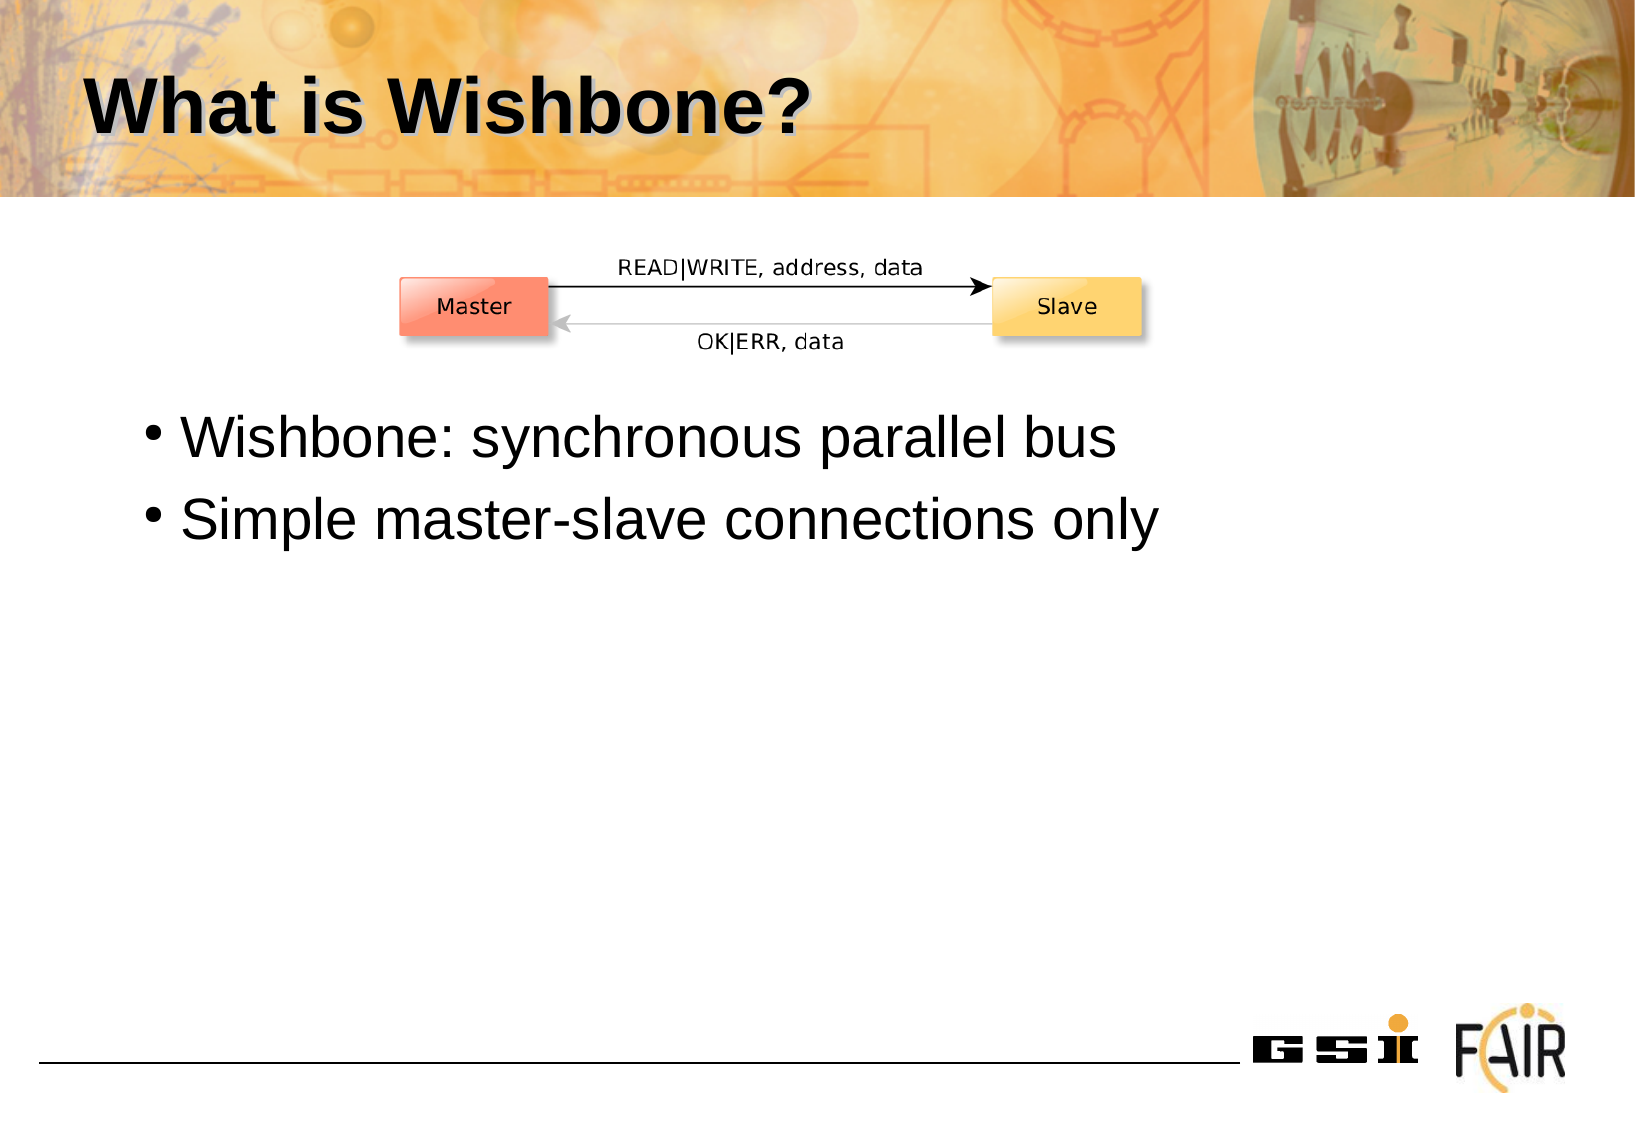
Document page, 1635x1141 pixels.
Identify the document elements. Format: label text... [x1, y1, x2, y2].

picture [383, 236, 1157, 373]
picture [1253, 1014, 1418, 1063]
title What is Wishbone? [68, 12, 1570, 191]
subtitle Wishbone: synchronous parallel bus Simple master-slave connections only [64, 273, 1536, 678]
picture [1456, 1003, 1565, 1093]
picture [0, 0, 1635, 197]
